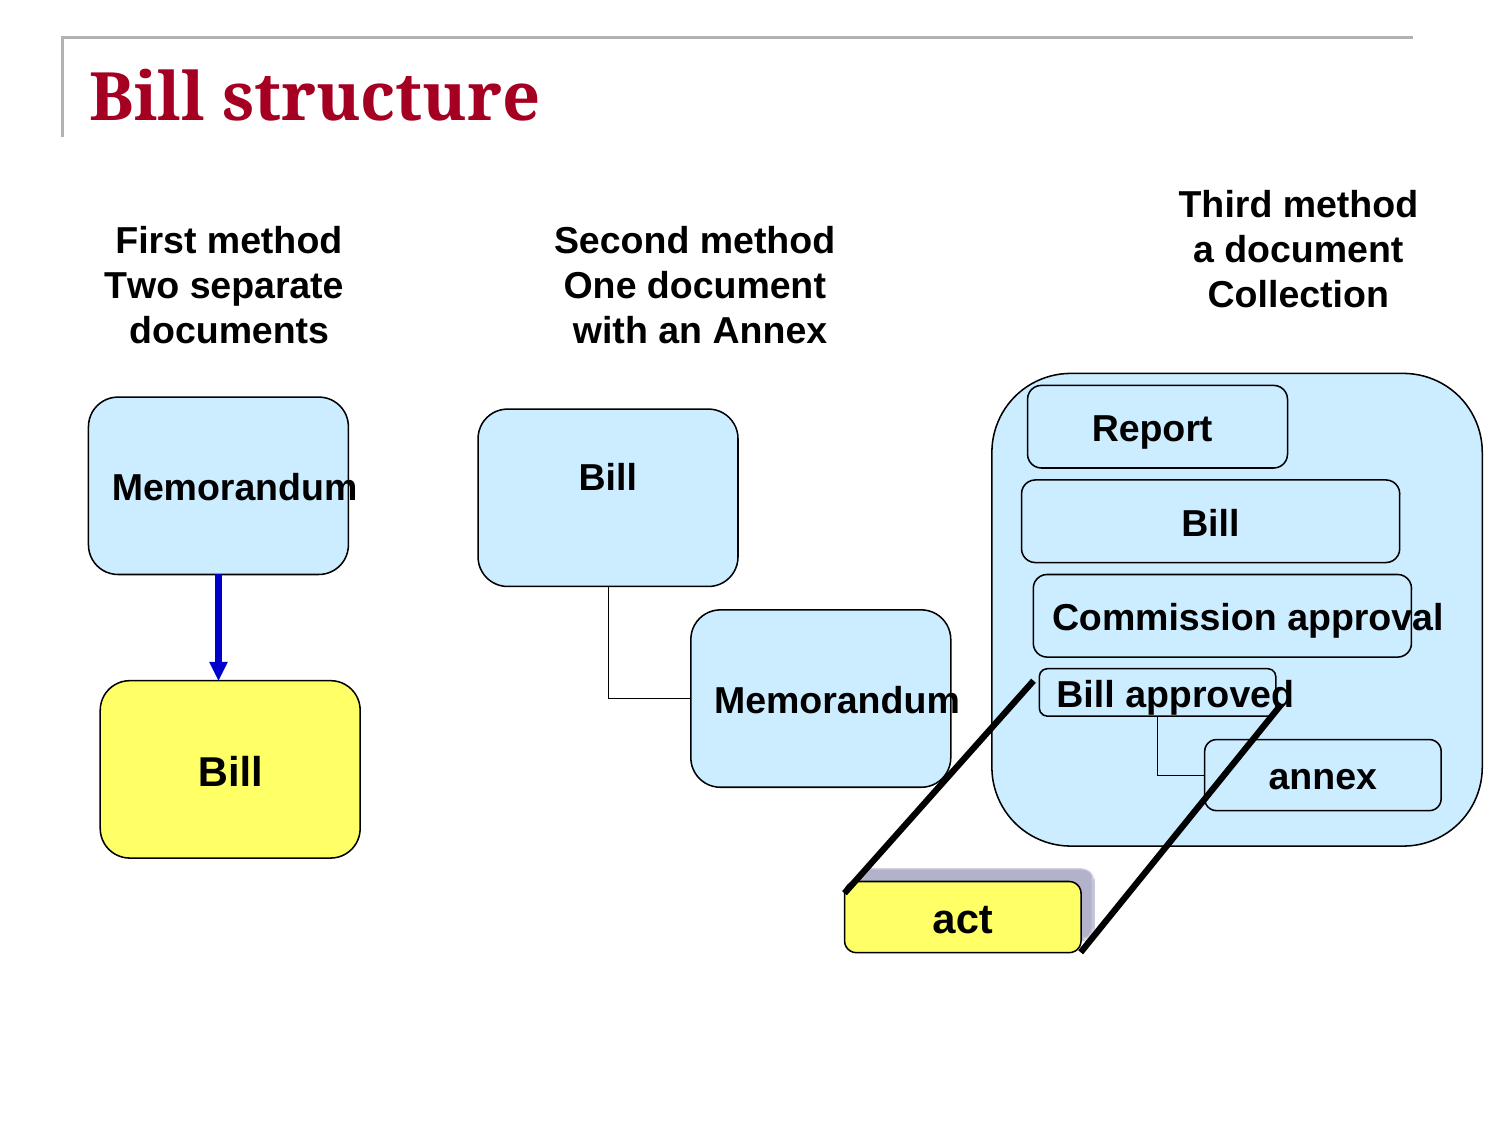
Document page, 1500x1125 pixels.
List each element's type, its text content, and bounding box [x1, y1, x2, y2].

text_box Second method One document with an Annex [539, 207, 851, 359]
text_box Memorandum [690, 609, 951, 788]
text_box [991, 373, 1483, 847]
text_box Report [1027, 385, 1288, 469]
text_box Bill [1021, 479, 1400, 563]
text_box First method Two separate documents [89, 207, 369, 359]
text_box Commission approval [1033, 574, 1412, 658]
text_box Bill [100, 680, 361, 859]
text_box [1278, 690, 1286, 704]
title Bill structure [75, 45, 1471, 233]
text_box Bill approved [1039, 668, 1276, 717]
text_box [1158, 717, 1266, 775]
text_box annex [1204, 739, 1248, 793]
text_box annex [1205, 739, 1442, 811]
text_box Memorandum [88, 397, 349, 575]
text_box Bill [478, 409, 739, 587]
text_box act [844, 881, 1082, 953]
text_box Third method a document Collection [1163, 172, 1434, 324]
